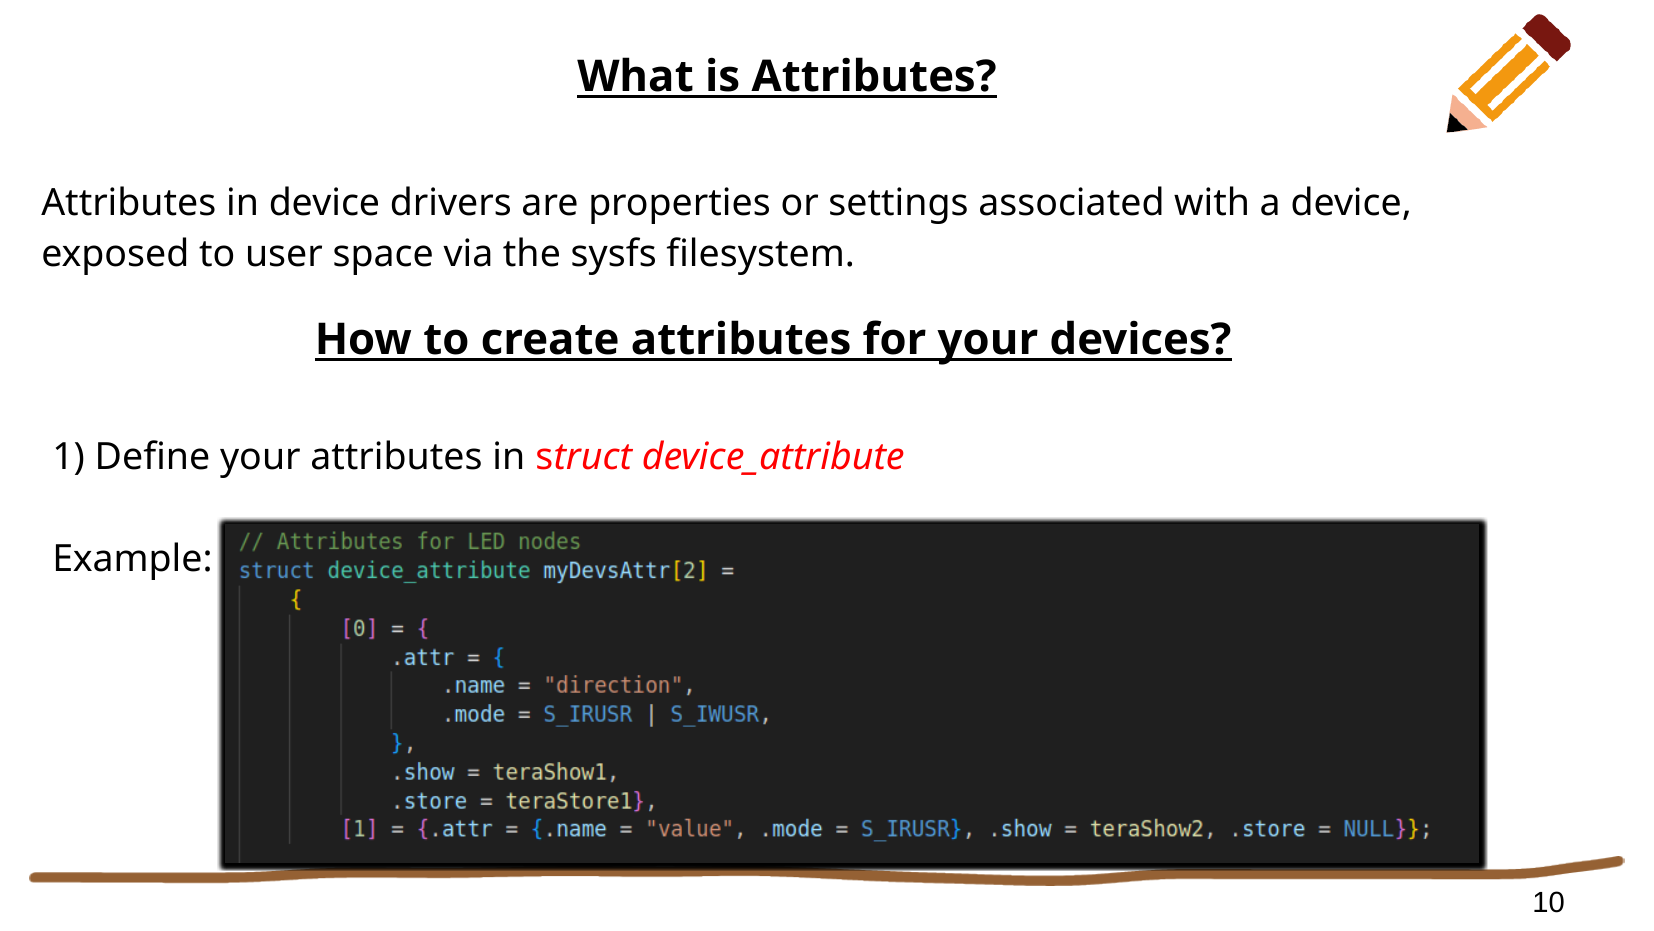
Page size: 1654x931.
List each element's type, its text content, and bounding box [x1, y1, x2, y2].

text_box Attributes in device drivers are properties or settings associated with a device, exposed to user space via the sysfs filesystem. [26, 168, 1394, 268]
picture [225, 524, 1479, 863]
picture [1446, 14, 1571, 133]
text_box 1) Define your attributes in struct device_attribute Example: [37, 421, 913, 563]
text_box How to create attributes for your devices? [300, 300, 1284, 413]
picture [29, 856, 1625, 886]
text_box What is Attributes? [562, 37, 1013, 168]
